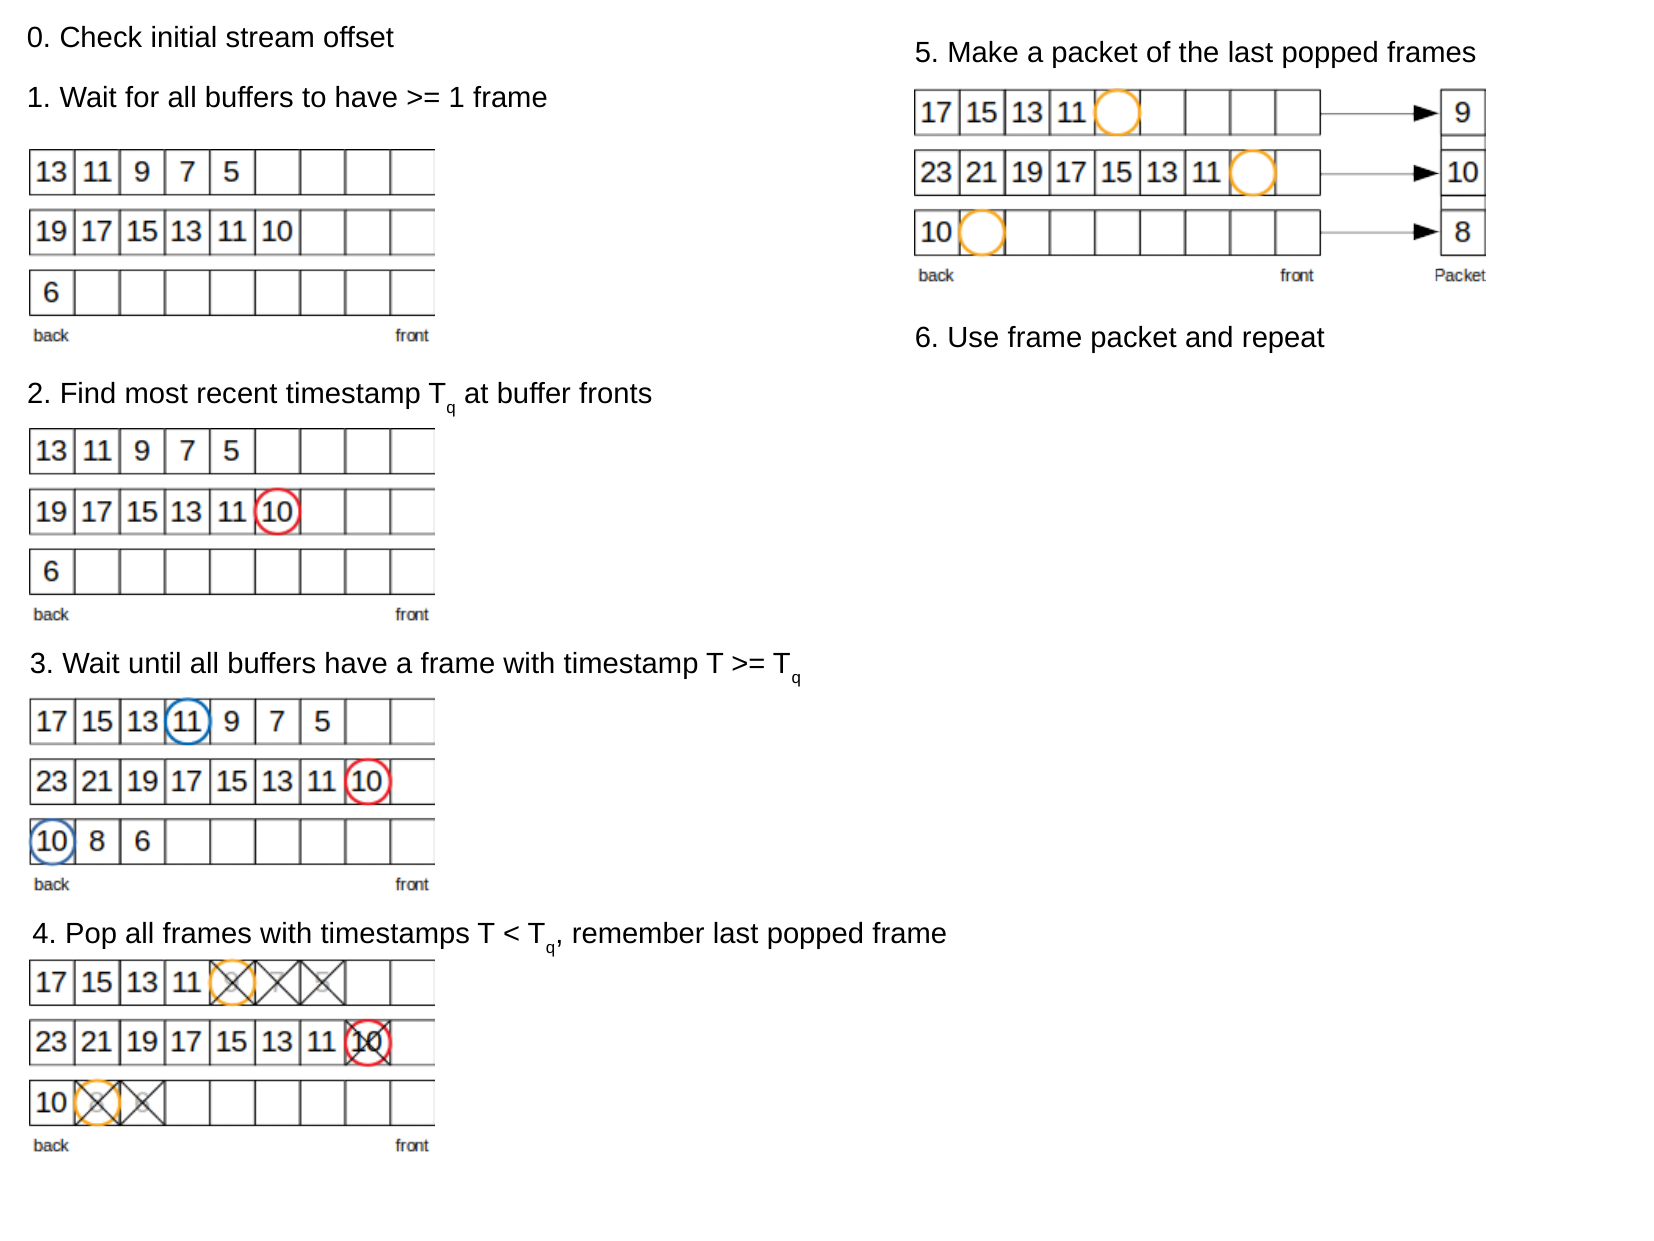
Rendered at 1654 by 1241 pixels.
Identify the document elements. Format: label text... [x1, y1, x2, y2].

text_box 0. Check initial stream offset [12, 14, 583, 61]
text_box 4. Pop all frames with timestamps T < Tq, remember last popped frame [17, 914, 858, 960]
picture [29, 428, 435, 630]
picture [914, 88, 1486, 291]
picture [29, 958, 435, 1161]
picture [28, 697, 435, 900]
text_box 2. Find most recent timestamp Tq at buffer fronts [12, 374, 718, 420]
text_box 6. Use frame packet and repeat [900, 314, 1485, 361]
text_box 3. Wait until all buffers have a frame with timestamp T >= Tq [14, 644, 855, 690]
picture [29, 149, 435, 351]
text_box 5. Make a packet of the last popped frames [900, 29, 1485, 75]
text_box 1. Wait for all buffers to have >= 1 frame [12, 74, 583, 120]
